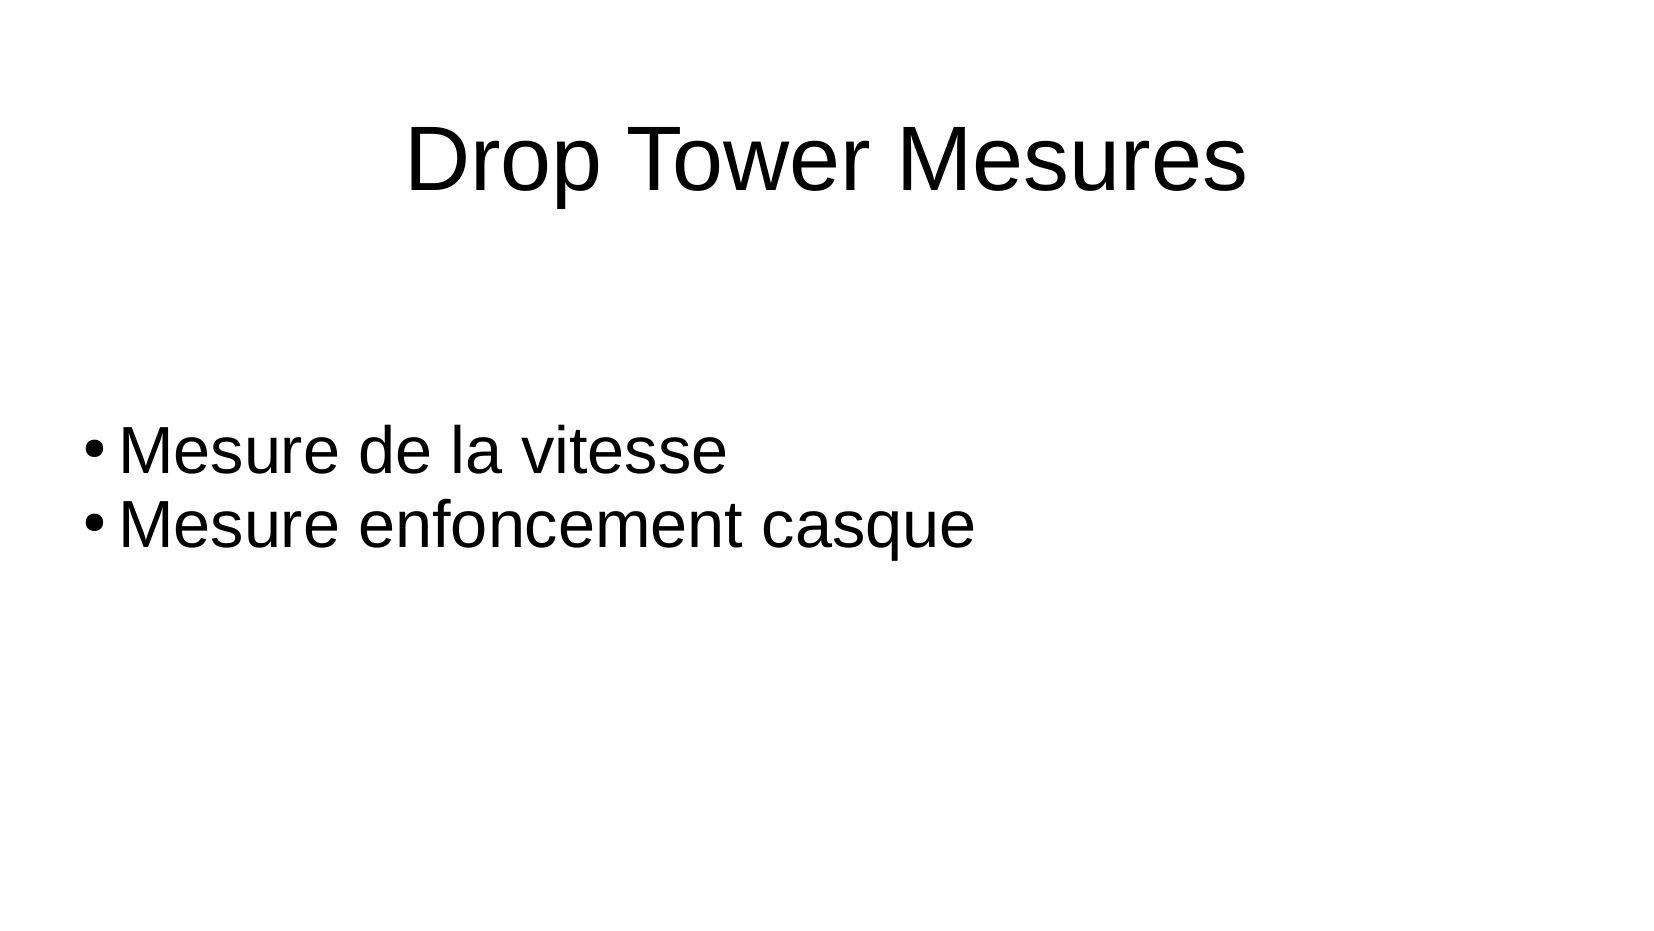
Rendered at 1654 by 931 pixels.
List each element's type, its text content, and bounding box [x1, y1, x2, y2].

subtitle Mesure de la vitesse Mesure enfoncement casque [82, 217, 1571, 758]
title Drop Tower Mesures [82, 80, 1571, 217]
